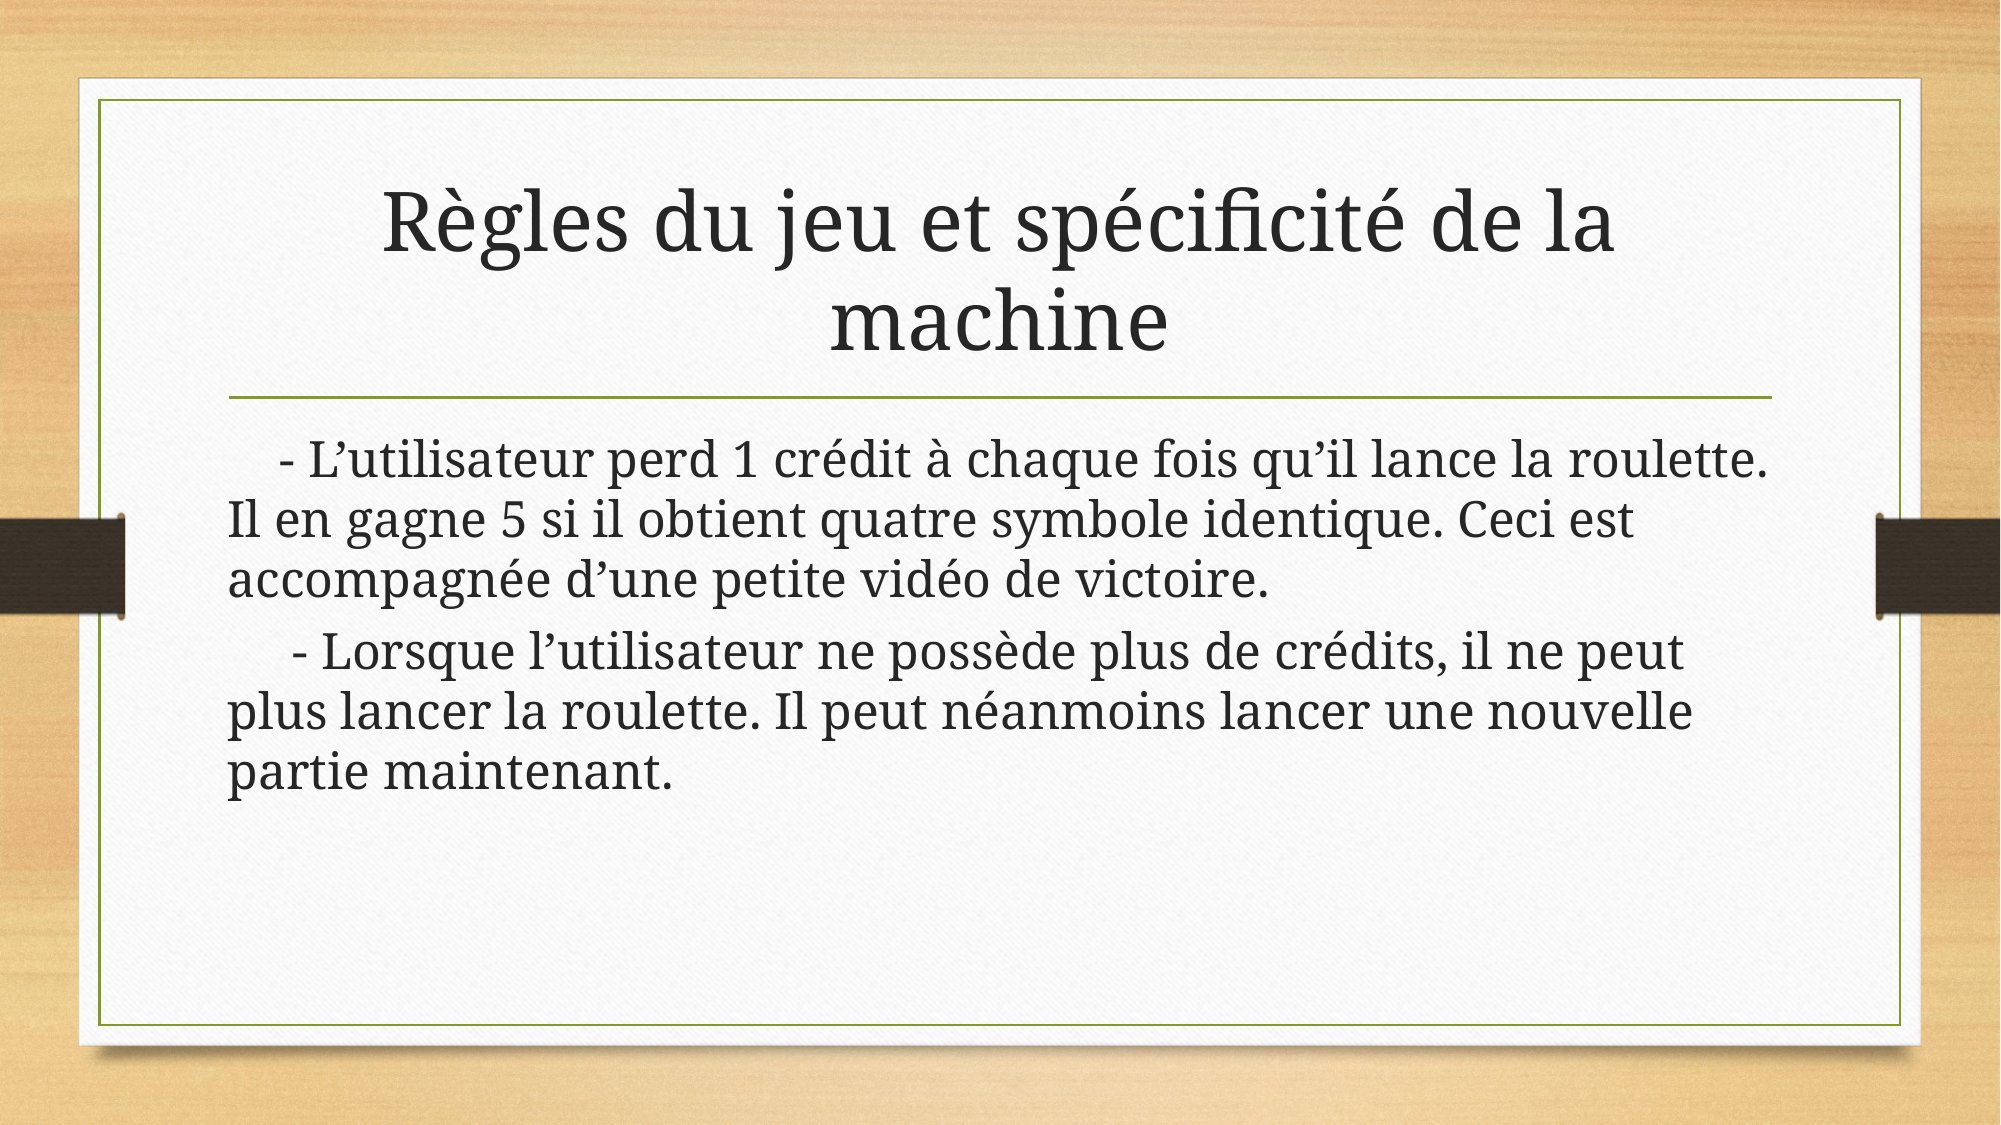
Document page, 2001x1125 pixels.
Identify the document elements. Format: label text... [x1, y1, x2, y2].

list - L’utilisateur perd 1 crédit à chaque fois qu’il lance la roulette. Il en gagne 5 si il obtient quatre symbole identique. Ceci est accompagnée d’une petite vidéo de victoire. - Lorsque l’utilisateur ne possède plus de crédits, il ne peut plus lancer la roulette. Il peut néanmoins lancer une nouvelle partie maintenant. [212, 419, 1788, 964]
title Règles du jeu et spécificité de la machine [212, 161, 1788, 376]
